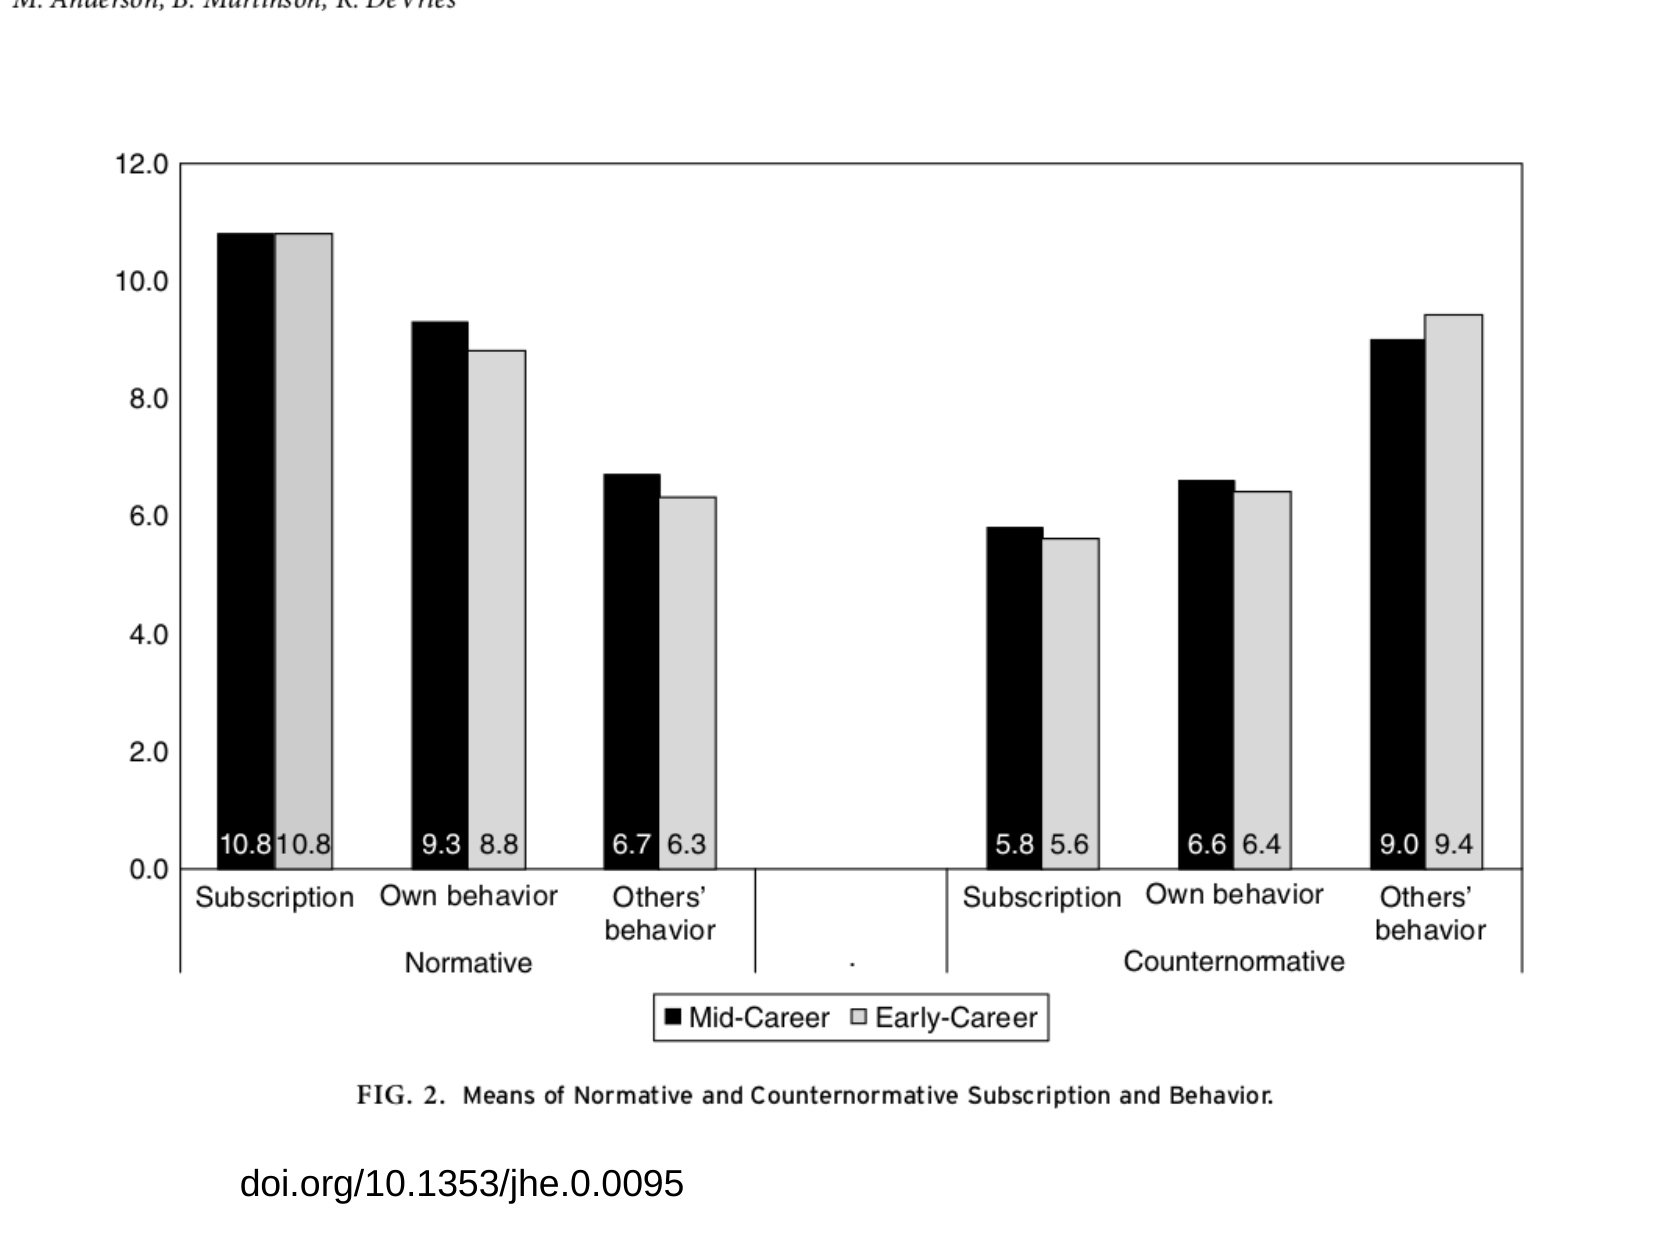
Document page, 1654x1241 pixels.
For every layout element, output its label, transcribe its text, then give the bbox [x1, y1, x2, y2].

text_box doi.org/10.1353/jhe.0.0095 [225, 1155, 991, 1212]
picture [0, 0, 1552, 1141]
